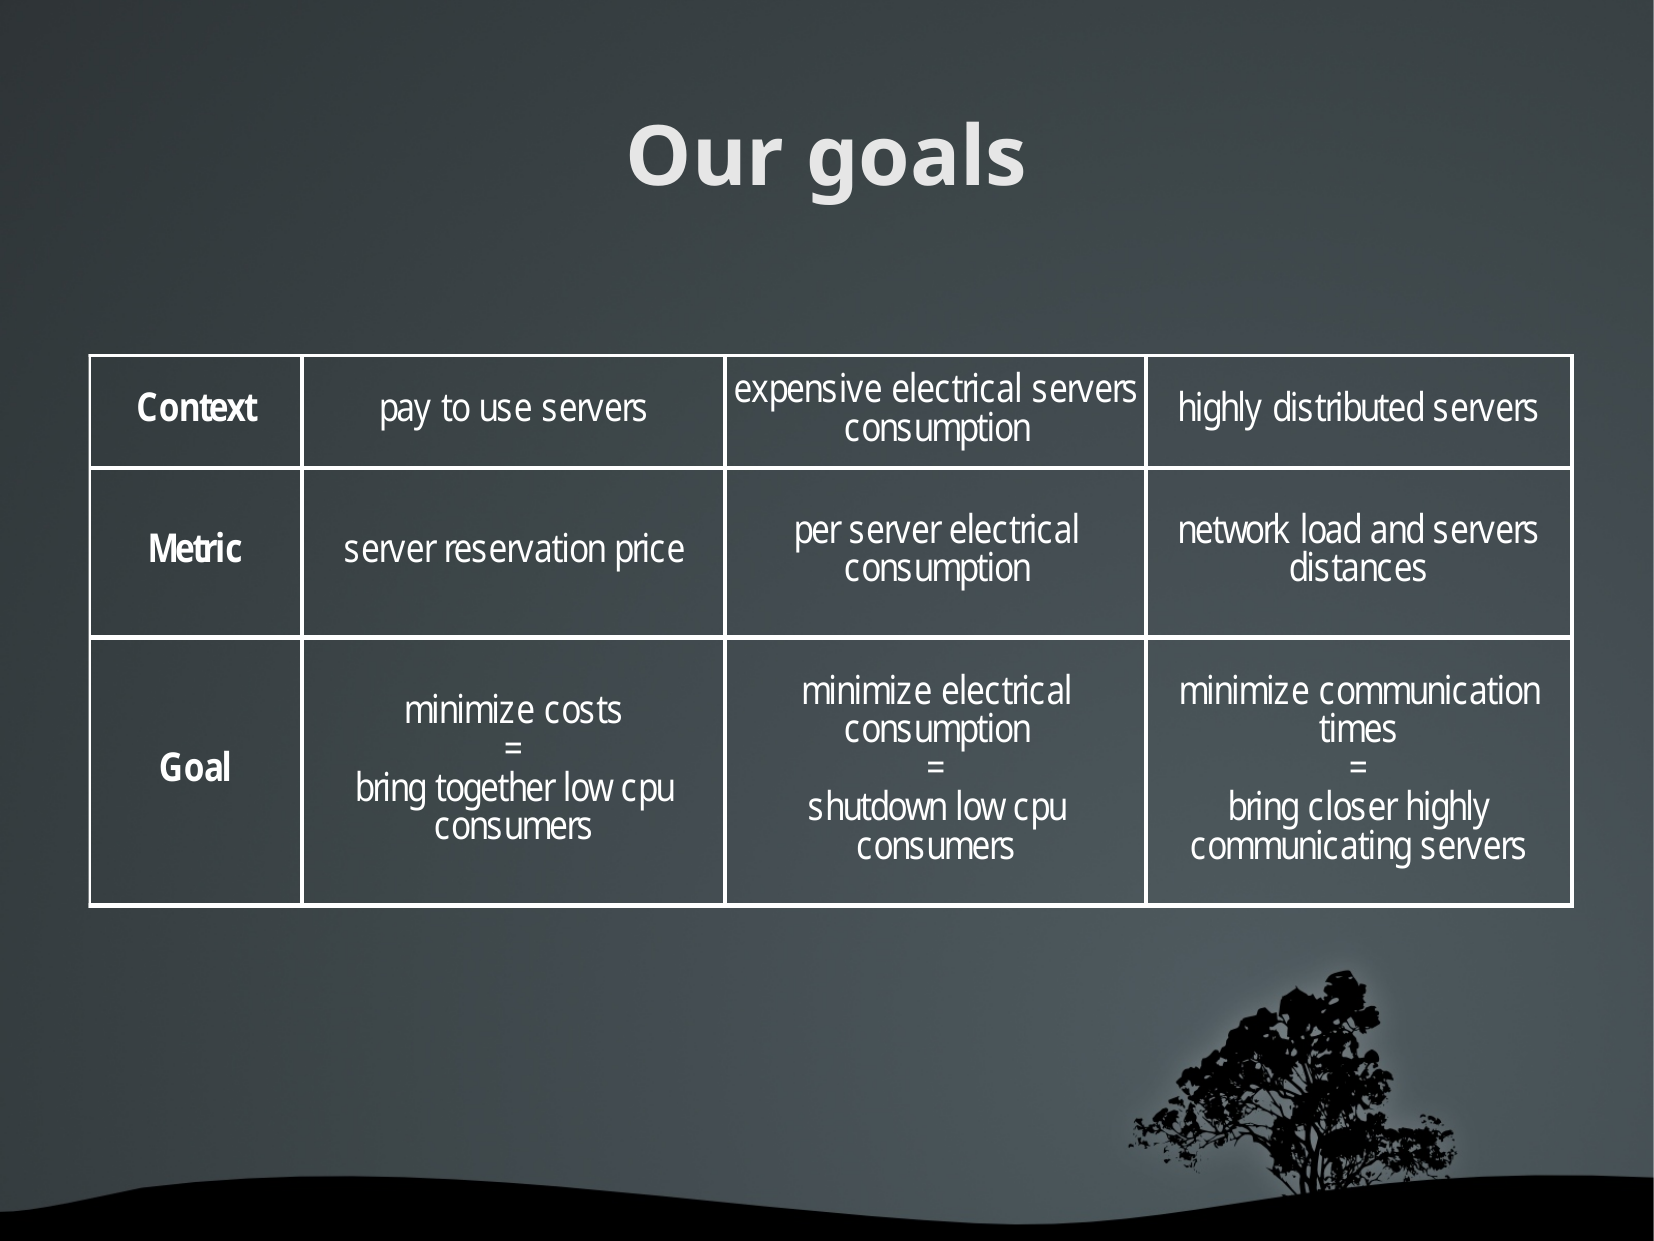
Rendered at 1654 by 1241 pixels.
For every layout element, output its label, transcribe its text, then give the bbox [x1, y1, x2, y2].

picture [0, 0, 1654, 1241]
chart [88, 354, 1575, 911]
title Our goals [82, 56, 1571, 250]
